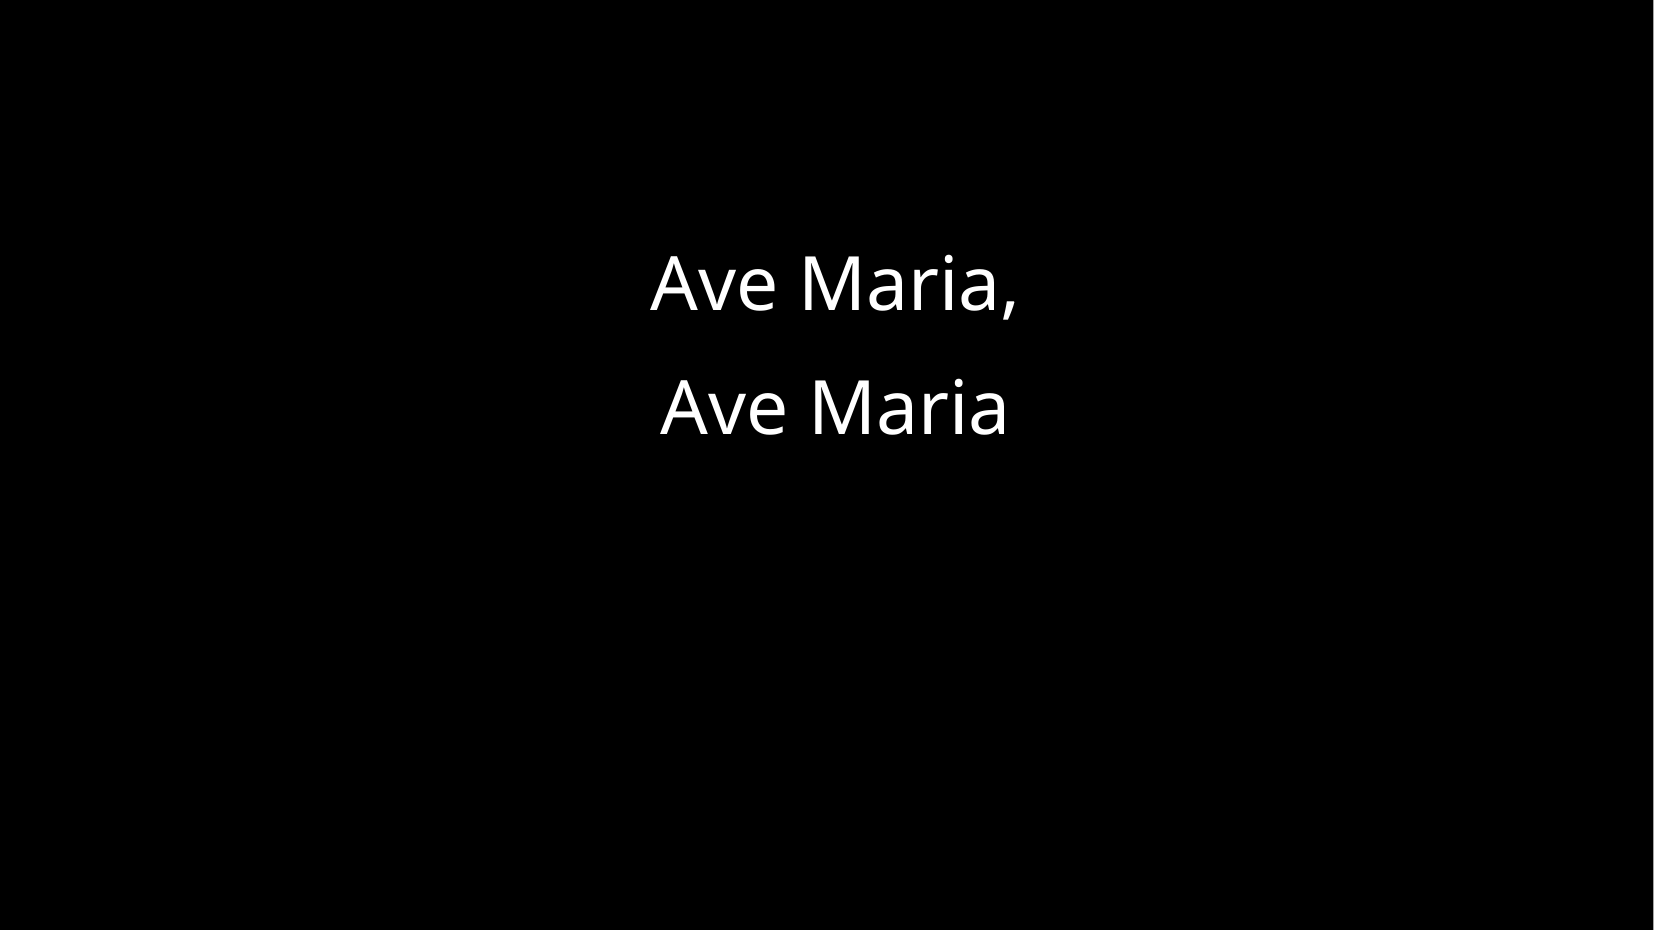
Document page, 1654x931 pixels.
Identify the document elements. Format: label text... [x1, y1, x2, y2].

list Ave Maria, Ave Maria [0, 230, 1654, 922]
